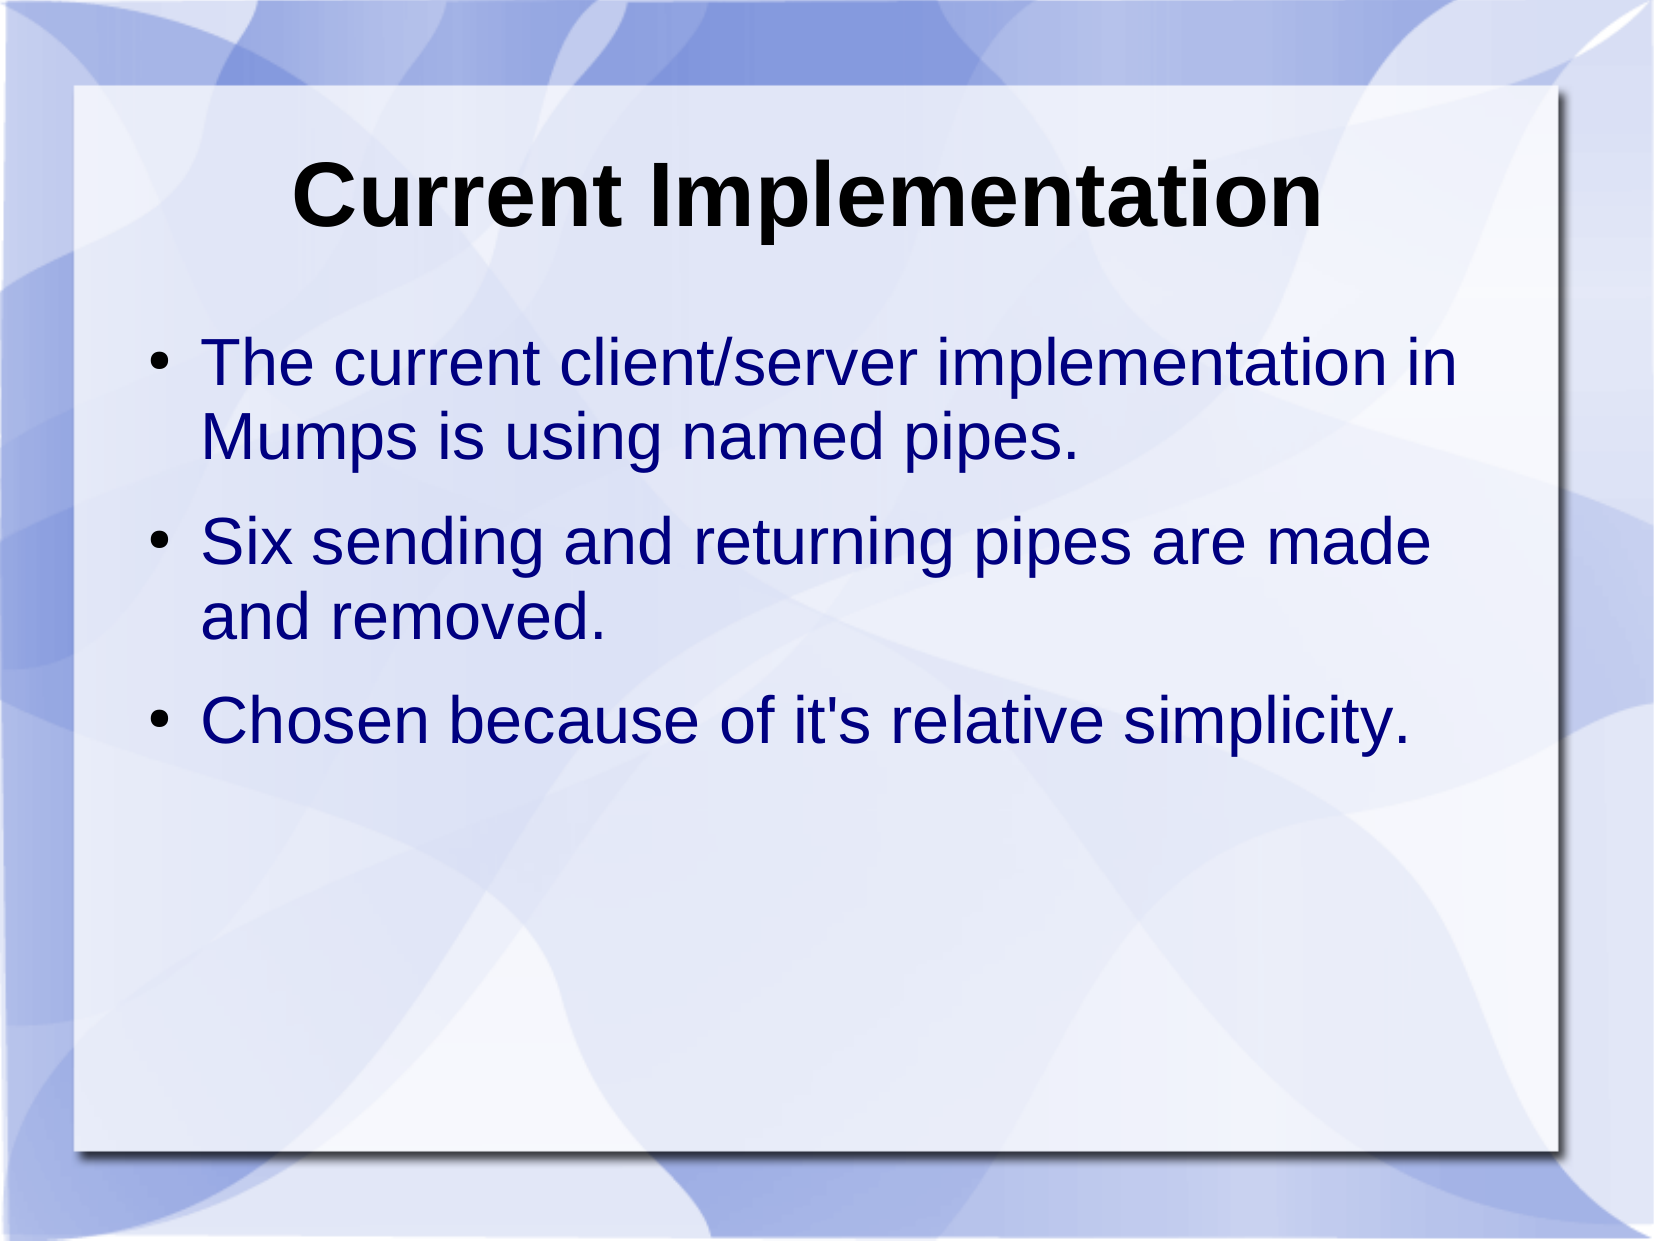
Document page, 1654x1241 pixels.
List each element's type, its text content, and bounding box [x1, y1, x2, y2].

picture [0, 0, 1654, 1241]
title Current Implementation [82, 98, 1536, 291]
list The current client/server implementation in Mumps is using named pipes. Six sending and returning pipes are made and removed. Chosen because of it's relative simplicity. [129, 324, 1489, 960]
